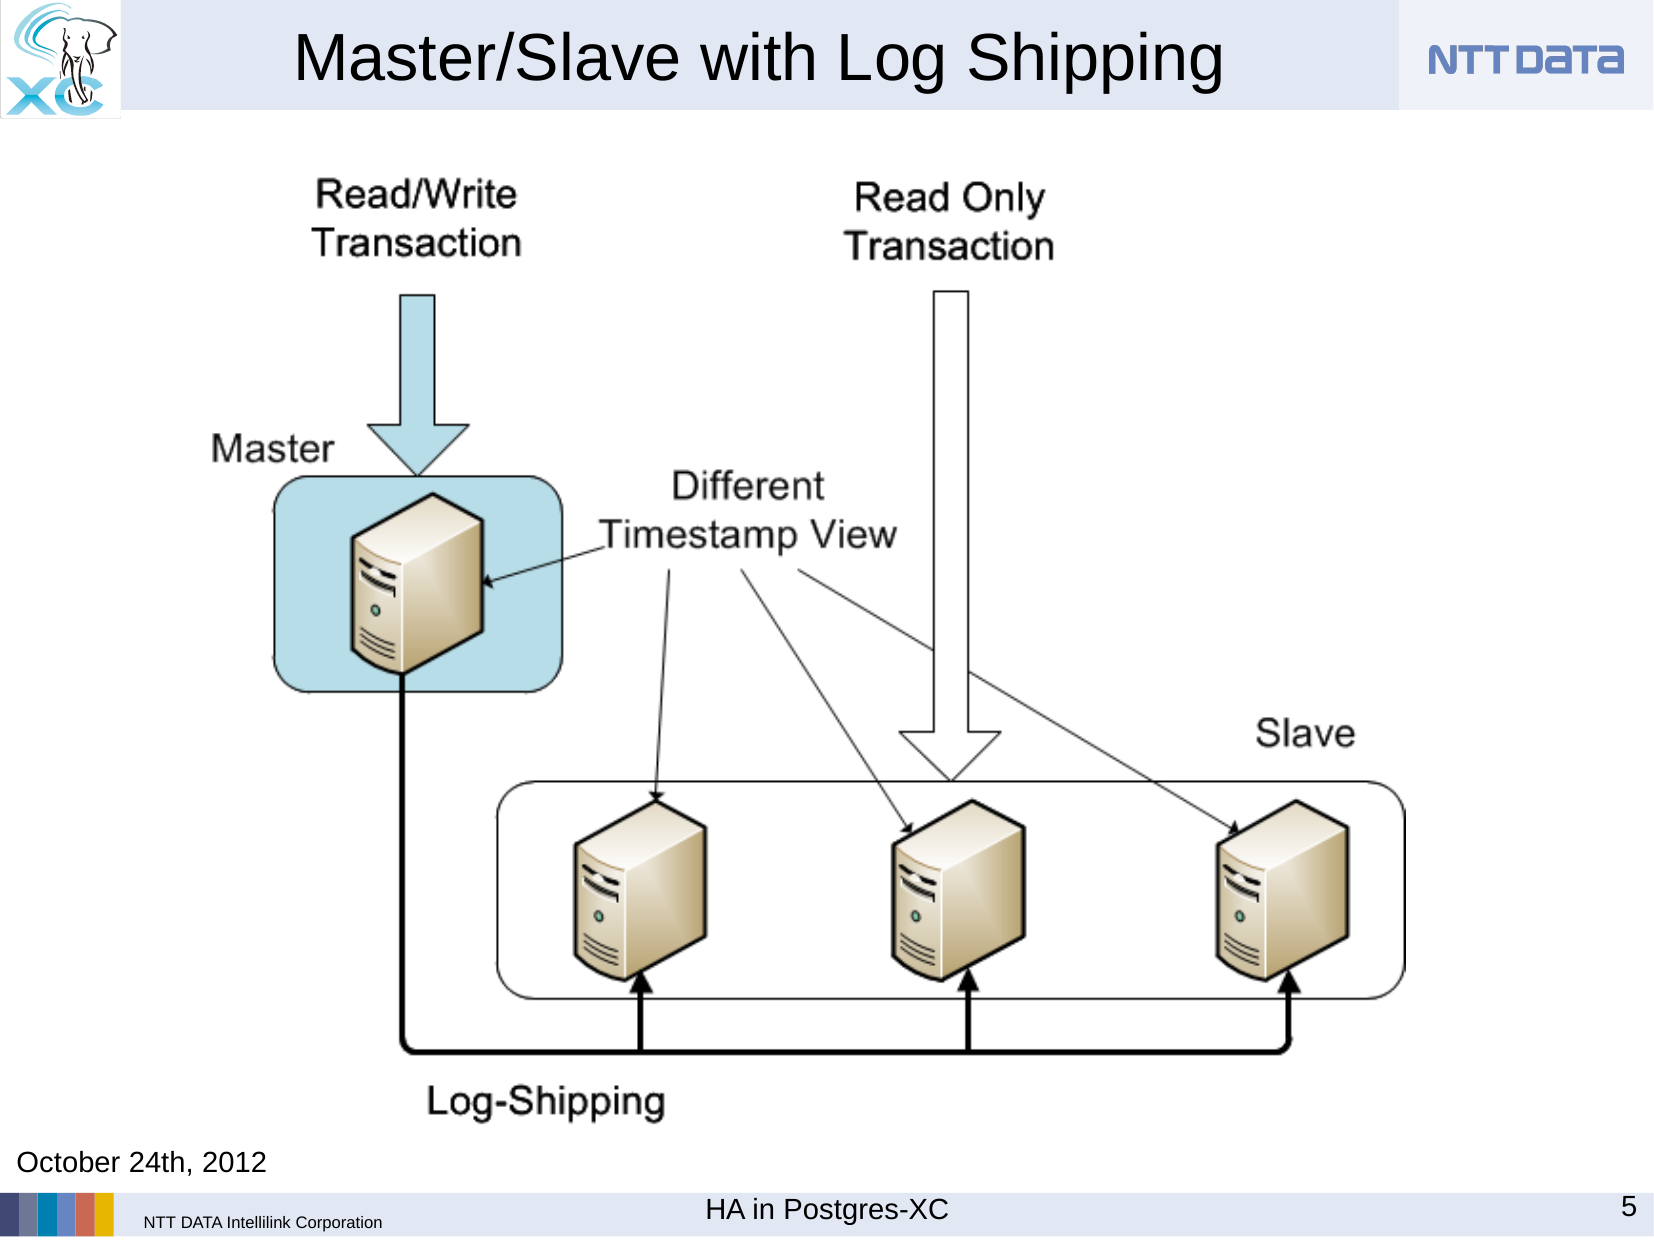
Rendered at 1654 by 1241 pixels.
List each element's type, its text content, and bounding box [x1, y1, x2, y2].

picture [0, 0, 121, 119]
picture [211, 165, 1406, 1128]
title Master/Slave with Log Shipping [120, 3, 1399, 110]
picture [1429, 45, 1624, 74]
